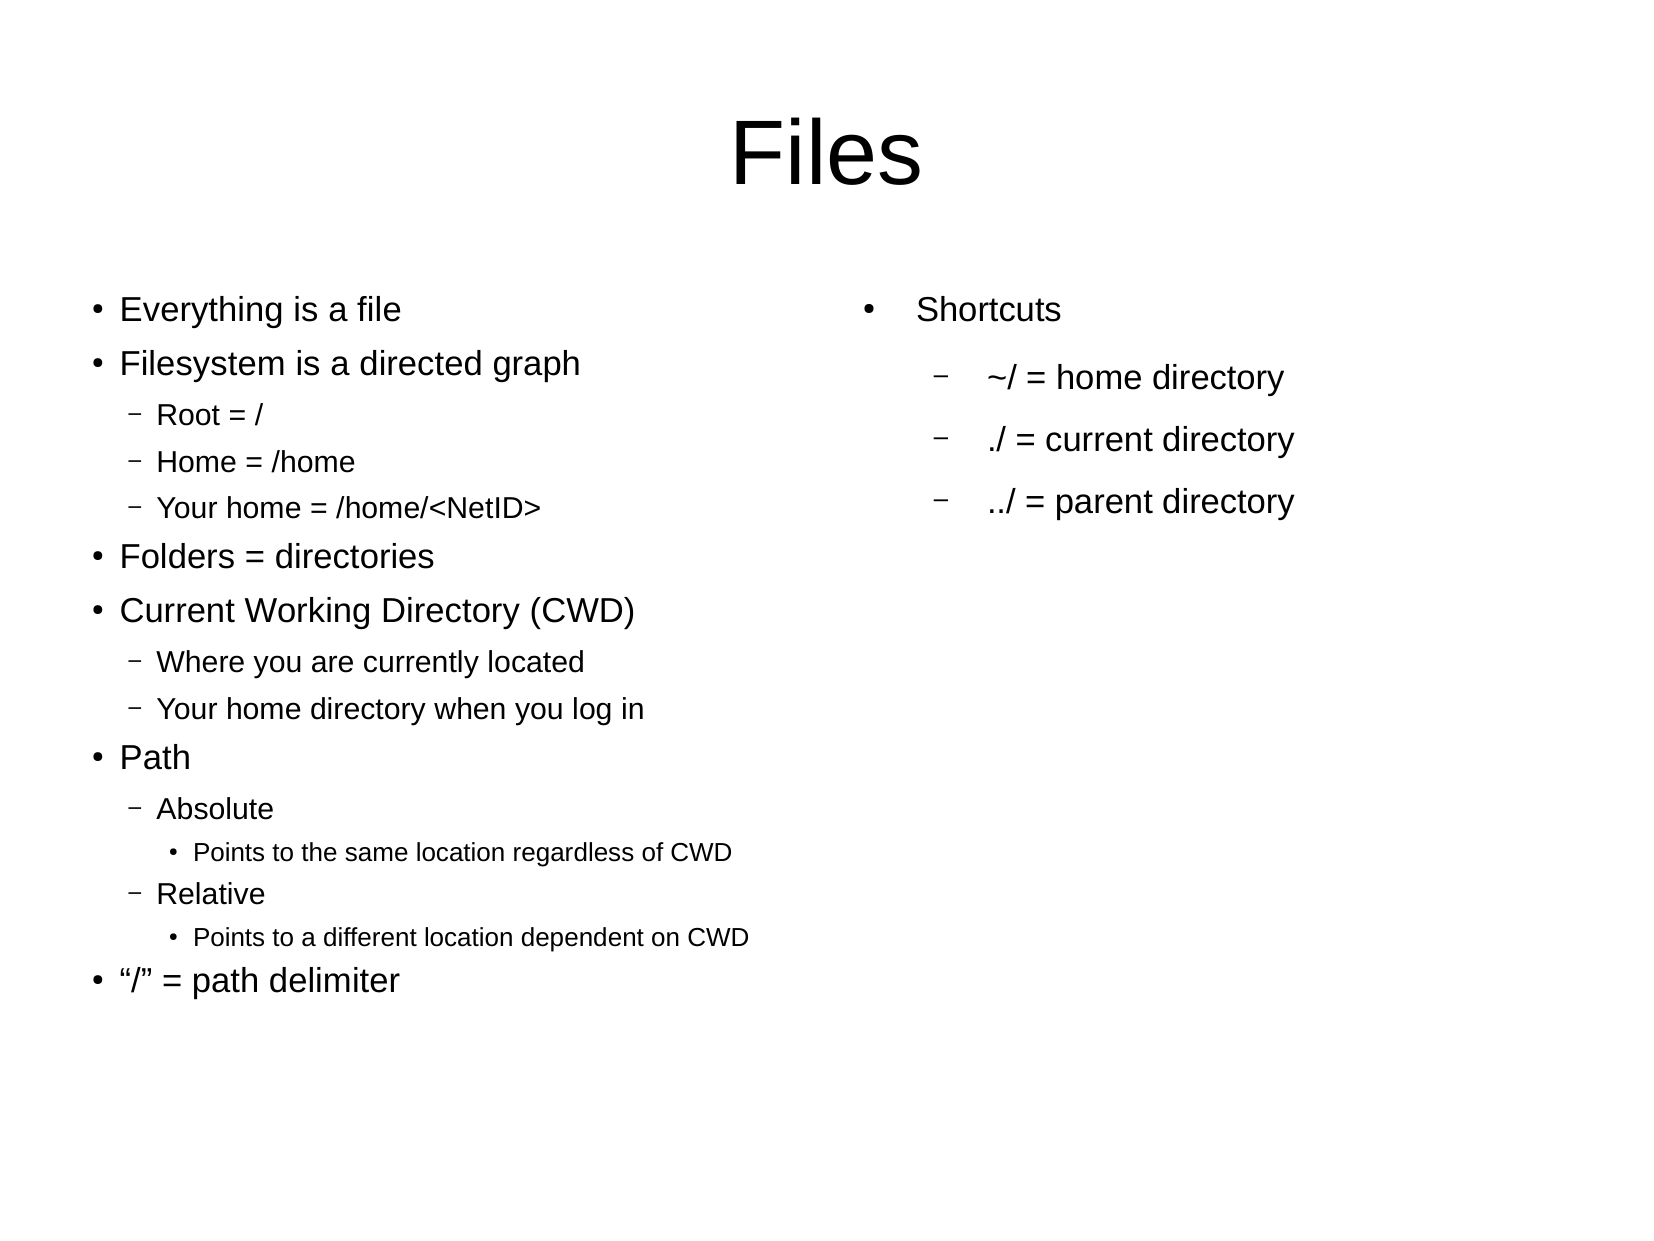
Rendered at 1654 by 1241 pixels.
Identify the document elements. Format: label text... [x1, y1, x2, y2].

title Files [82, 49, 1571, 257]
list Shortcuts ~/ = home directory ./ = current directory ../ = parent directory [845, 290, 1572, 1010]
list Everything is a file Filesystem is a directed graph Root = / Home = /home Your home = /home/<NetID> Folders = directories Current Working Directory (CWD) Where you are currently located Your home directory when you log in Path Absolute Points to the same location regardless of CWD Relative Points to a different location dependent on CWD “/” = path delimiter [82, 290, 809, 1010]
